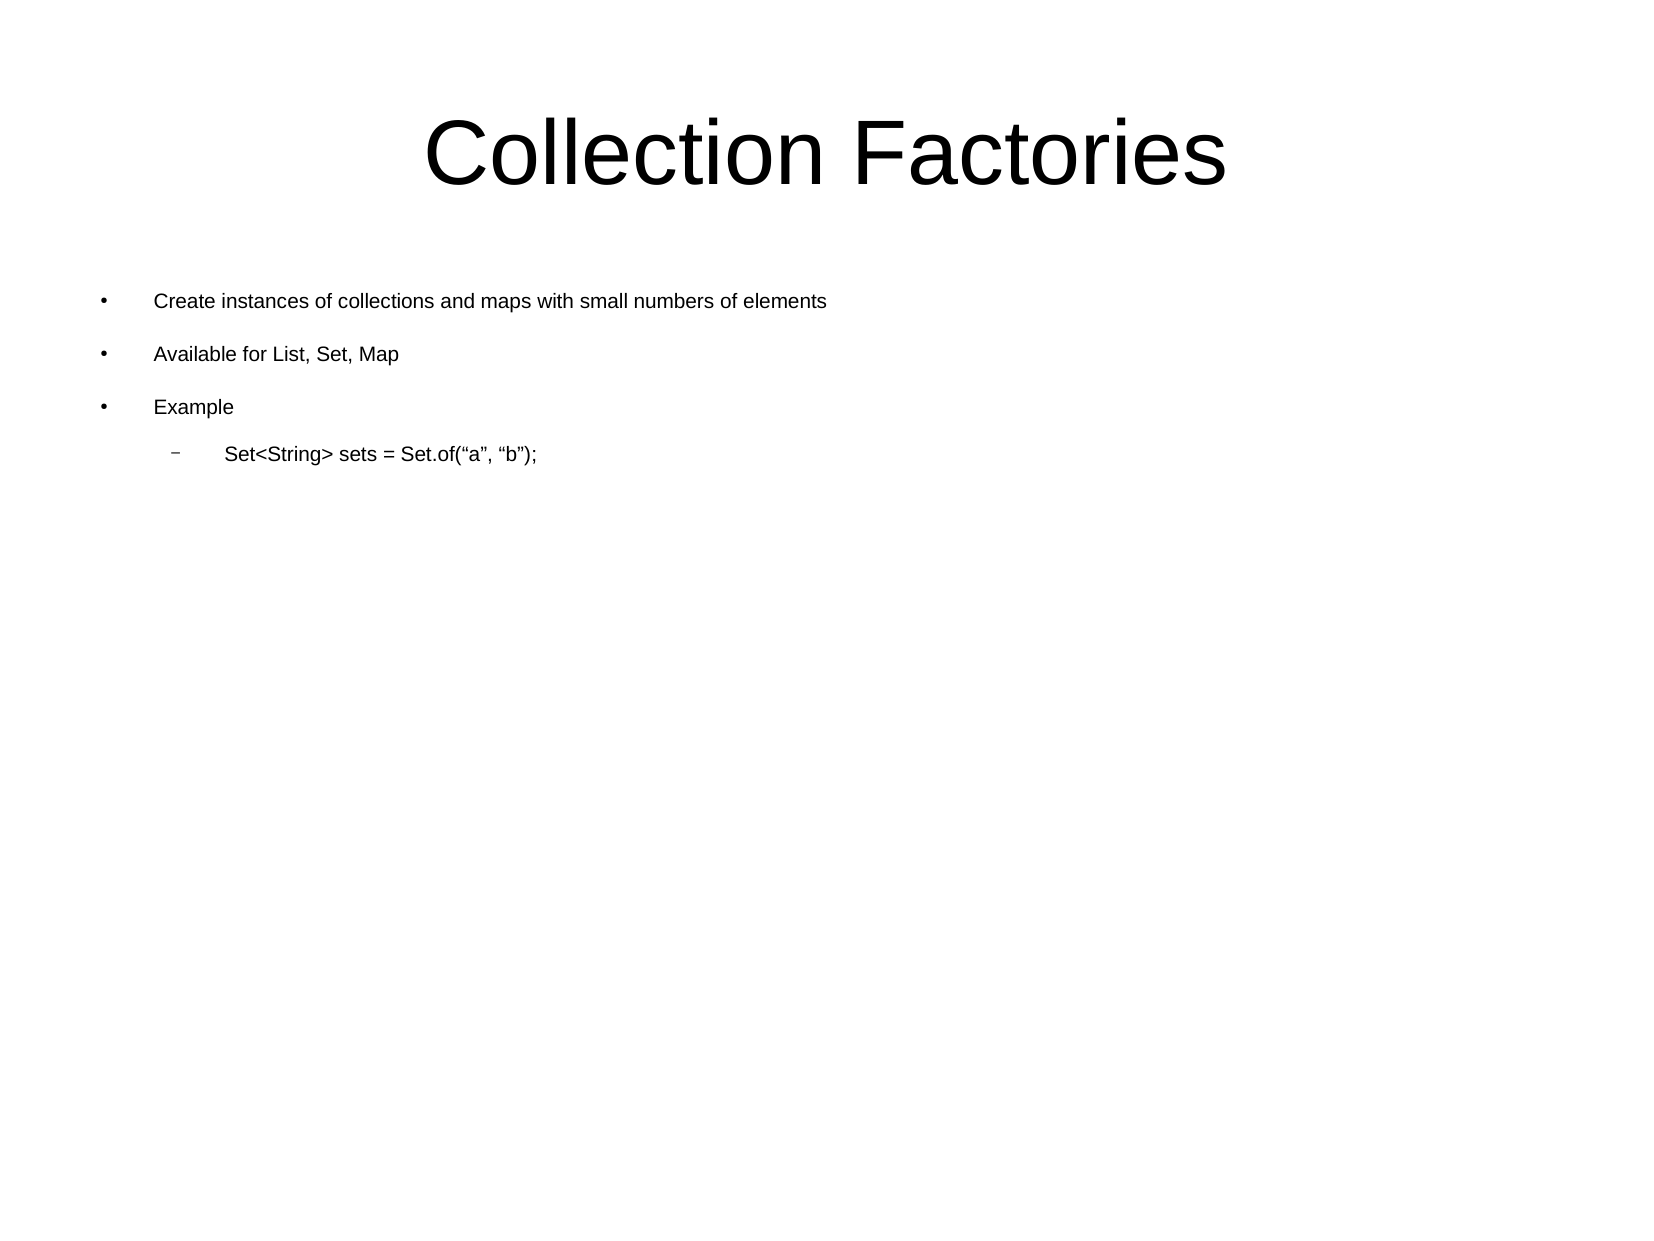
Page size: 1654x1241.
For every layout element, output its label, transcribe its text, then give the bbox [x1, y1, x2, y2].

title Collection Factories [82, 49, 1571, 257]
list Create instances of collections and maps with small numbers of elements Available for List, Set, Map Example Set<String> sets = Set.of(“a”, “b”); [82, 290, 1571, 1010]
